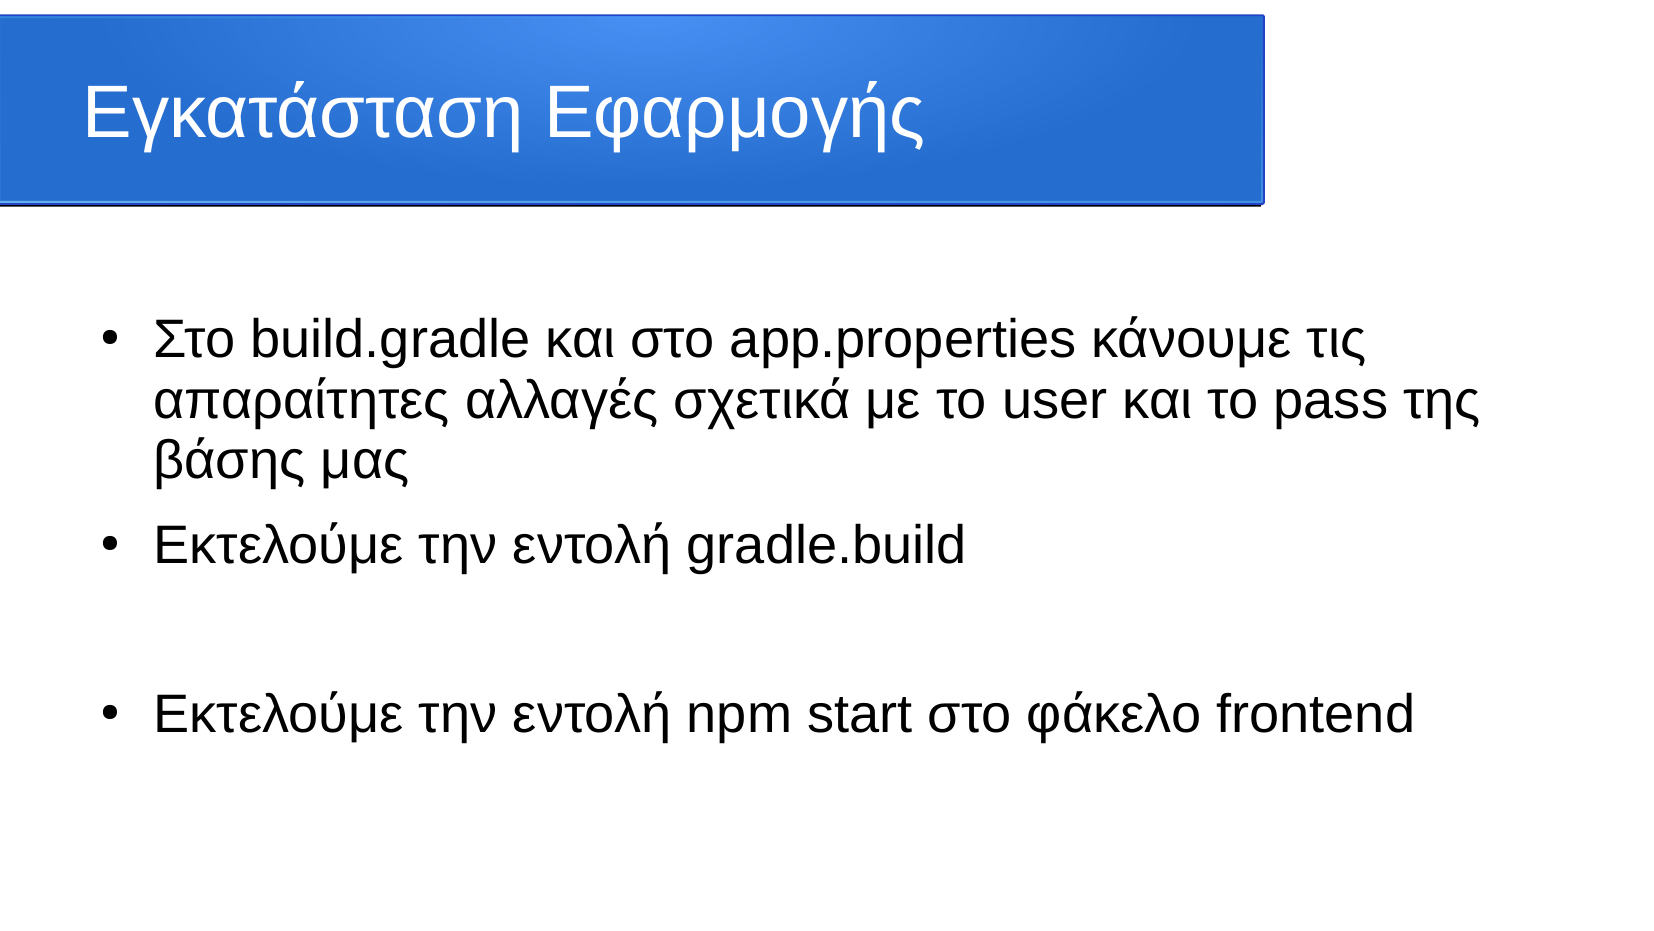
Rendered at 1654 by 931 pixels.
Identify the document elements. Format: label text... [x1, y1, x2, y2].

title Εγκατάσταση Εφαρμογής [82, 35, 1235, 189]
list Στο build.gradle και στο app.properties κάνουμε τις απαραίτητες αλλαγές σχετικά με το user και το pass της βάσης μας Εκτελούμε την εντολή gradle.build Εκτελούμε την εντολή npm start στο φάκελο frontend [82, 224, 1571, 764]
